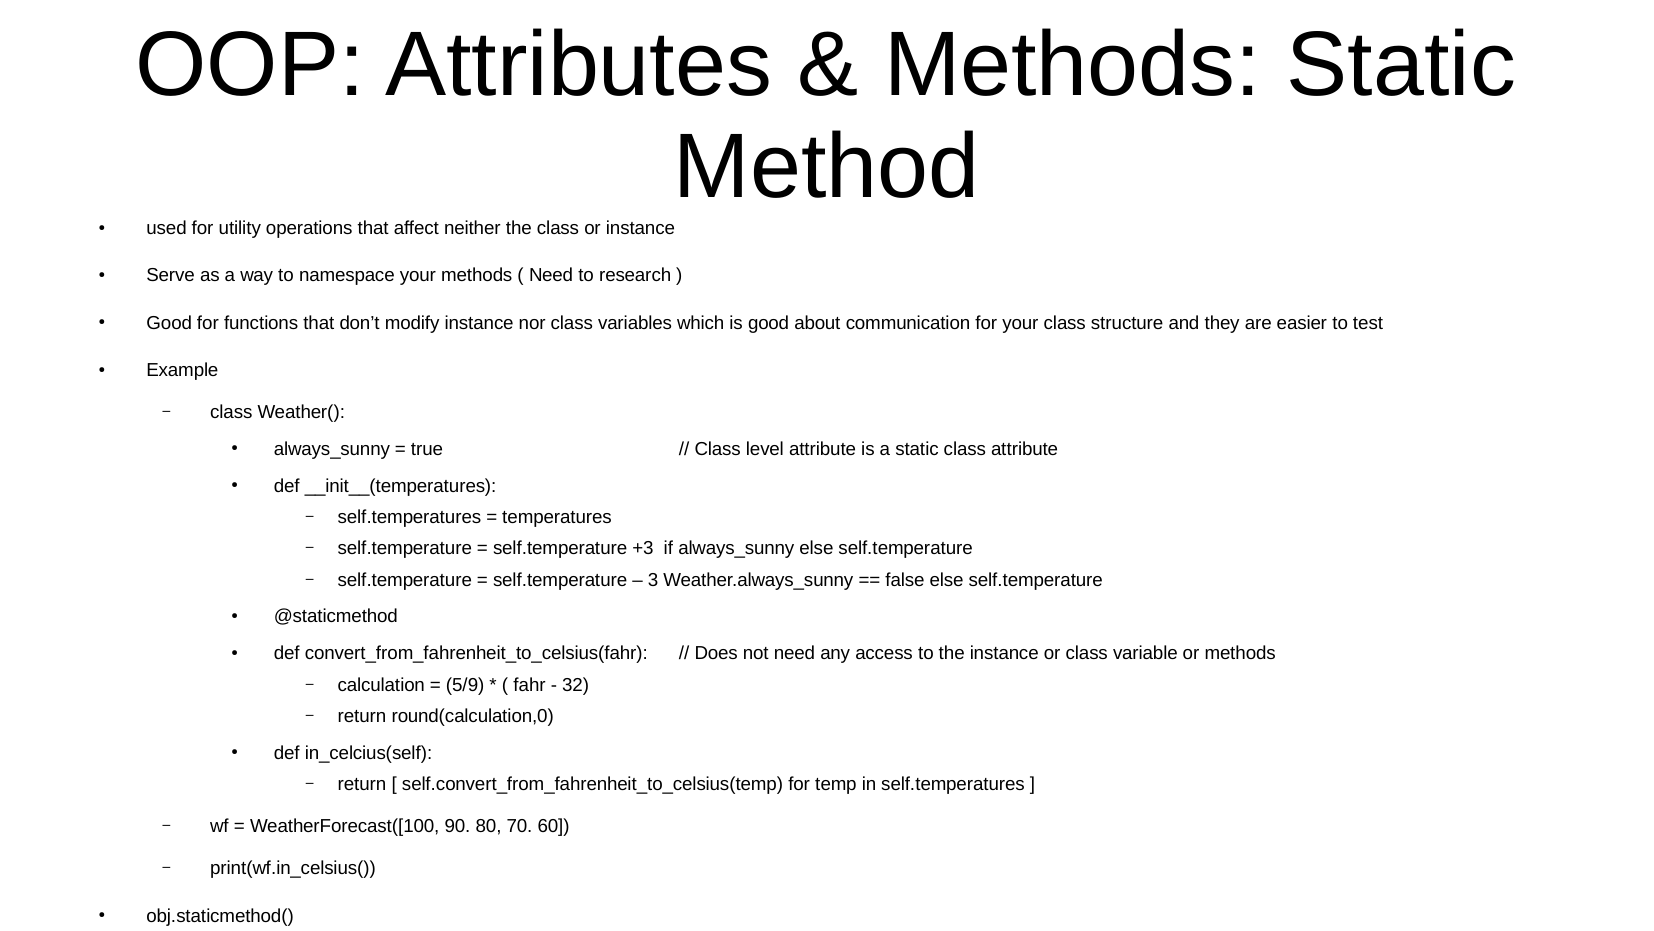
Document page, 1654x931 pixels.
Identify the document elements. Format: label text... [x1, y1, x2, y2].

list used for utility operations that affect neither the class or instance Serve as a way to namespace your methods ( Need to research ) Good for functions that don’t modify instance nor class variables which is good about communication for your class structure and they are easier to test Example class Weather(): always_sunny = true // Class level attribute is a static class attribute def __init__(temperatures): self.temperatures = temperatures self.temperature = self.temperature +3 if always_sunny else self.temperature self.temperature = self.temperature – 3 Weather.always_sunny == false else self.temperature @staticmethod def convert_from_fahrenheit_to_celsius(fahr): // Does not need any access to the instance or class variable or methods calculation = (5/9) * ( fahr - 32) return round(calculation,0) def in_celcius(self): return [ self.convert_from_fahrenheit_to_celsius(temp) for temp in self.temperatures ] wf = WeatherForecast([100, 90. 80, 70. 60]) print(wf.in_celsius()) obj.staticmethod() [82, 217, 1651, 931]
title OOP: Attributes & Methods: Static Method [82, 12, 1571, 217]
